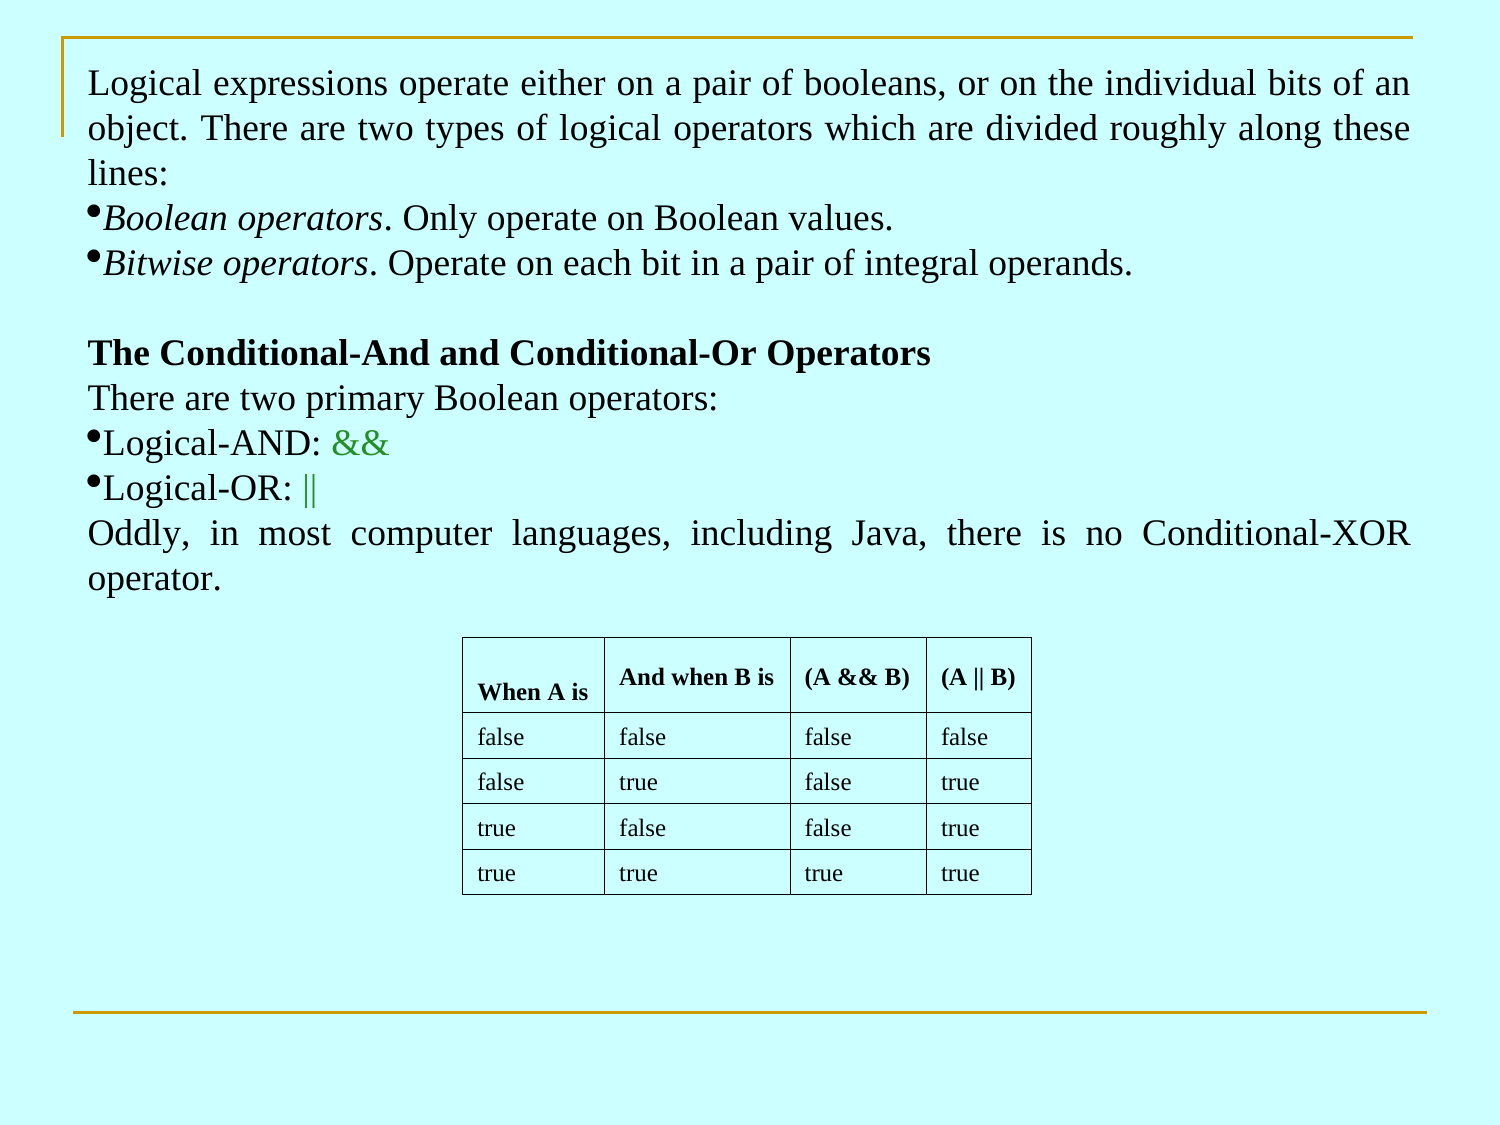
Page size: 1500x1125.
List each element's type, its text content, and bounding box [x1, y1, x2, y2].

table_header (A && B) [791, 638, 926, 712]
table_cell false [463, 713, 604, 758]
table_cell true [605, 850, 790, 894]
table_header And when B is [605, 638, 790, 712]
table_cell false [791, 759, 926, 803]
table_cell true [605, 759, 790, 803]
table_cell false [791, 713, 926, 758]
table_cell false [463, 759, 604, 803]
table_cell true [927, 850, 1031, 894]
table_header When A is [463, 638, 604, 712]
table_cell false [791, 804, 926, 849]
table_header (A || B) [927, 638, 1031, 712]
table_cell false [927, 713, 1031, 758]
text_box Logical expressions operate either on a pair of booleans, or on the individual bits of an object. There are two types of logical operators which are divided roughly along these lines: Boolean operators. Only operate on Boolean values. Bitwise operators. Operate on each bit in a pair of integral operands. The Conditional-And and Conditional-Or Operators There are two primary Boolean operators: Logical-AND: && Logical-OR: || Oddly, in most computer languages, including Java, there is no Conditional-XOR operator. [87, 50, 1413, 606]
table_cell true [463, 804, 604, 849]
table_cell true [463, 850, 604, 894]
table_cell true [927, 759, 1031, 803]
table_cell true [927, 804, 1031, 849]
table_cell false [605, 804, 790, 849]
table_cell false [605, 713, 790, 758]
table_cell true [791, 850, 926, 894]
